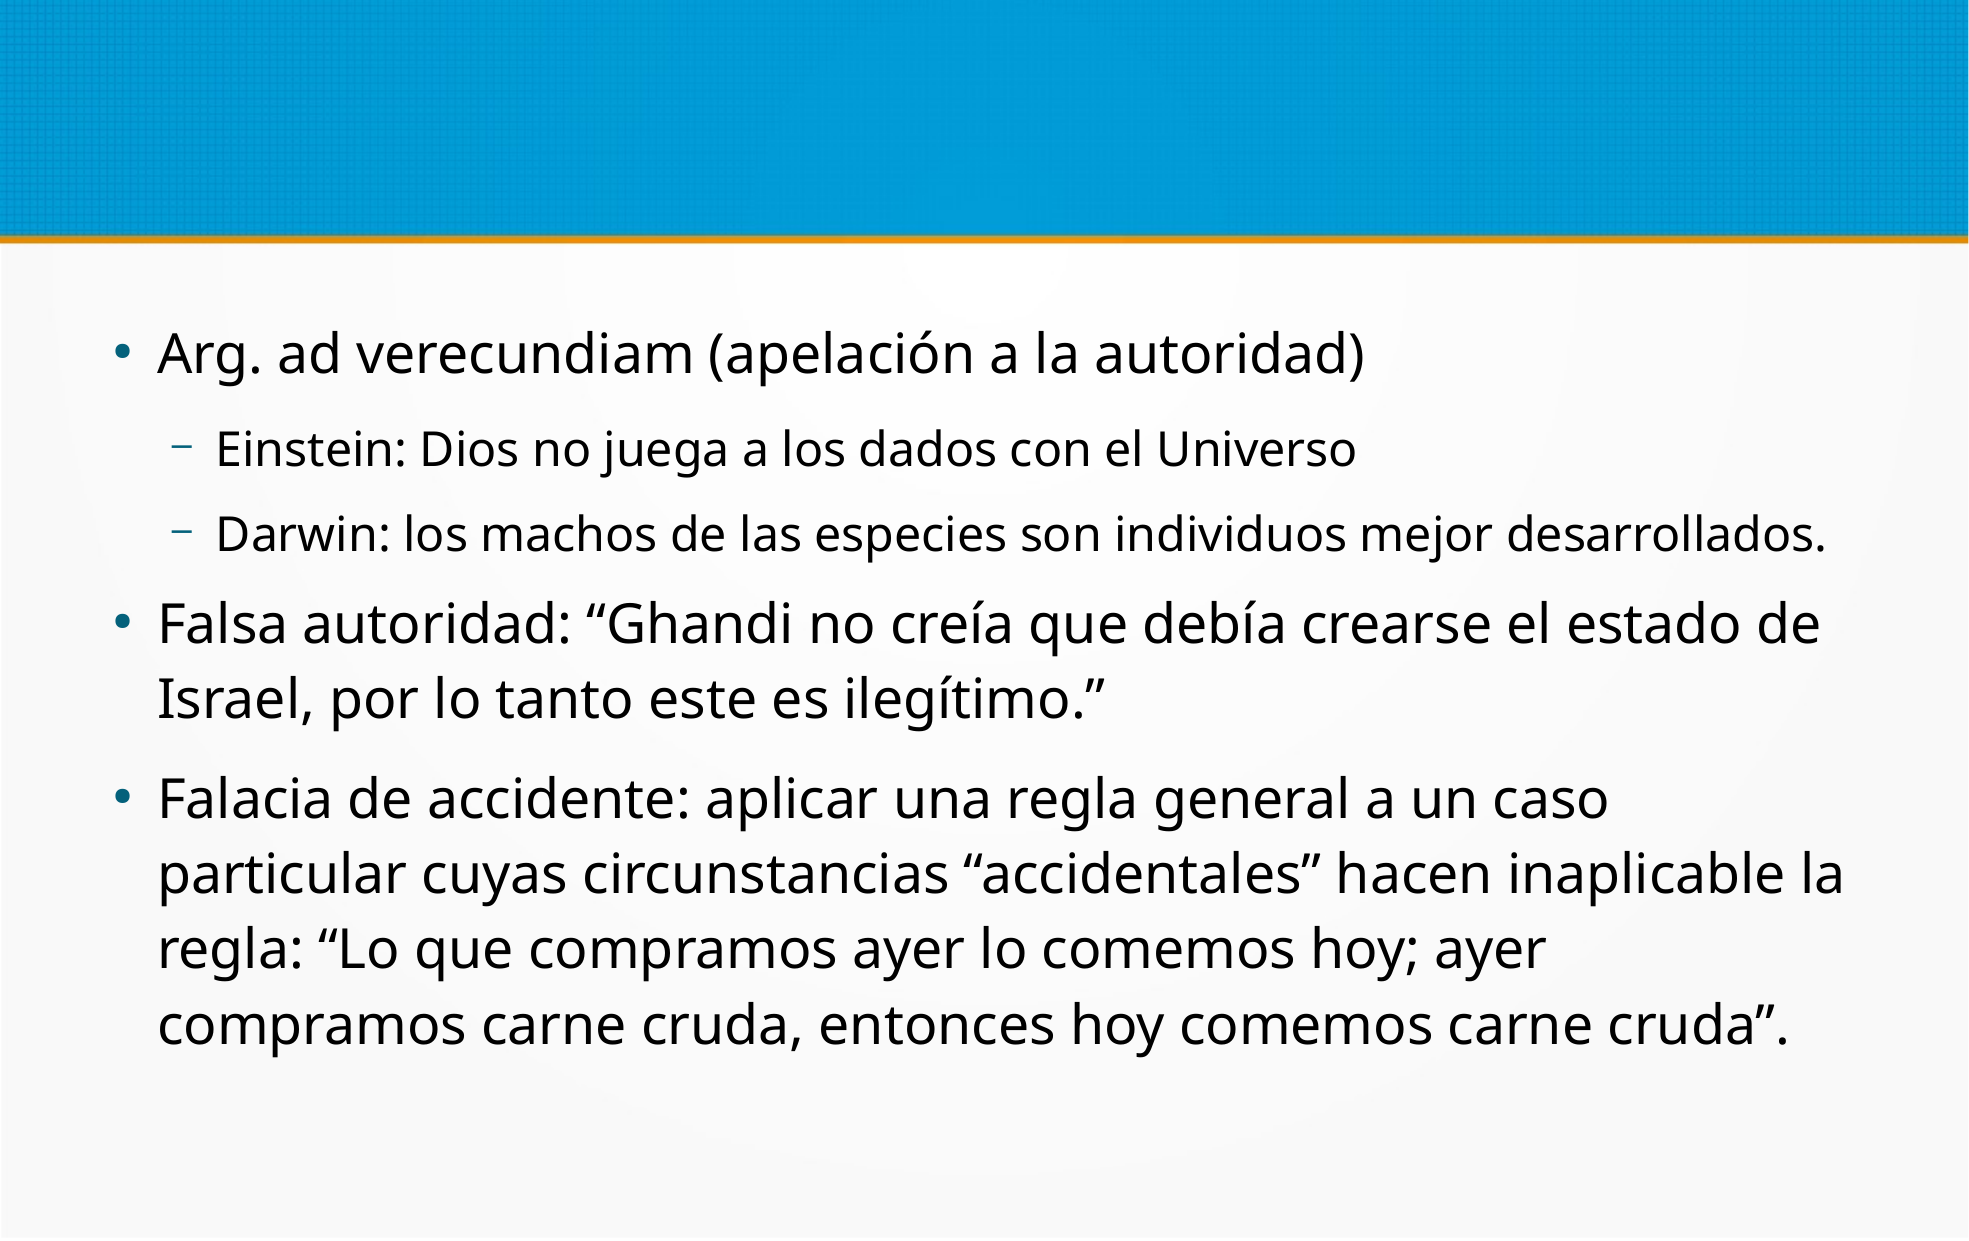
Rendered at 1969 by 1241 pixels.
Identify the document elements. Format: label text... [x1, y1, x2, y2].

picture [0, 233, 1969, 1241]
list Arg. ad verecundiam (apelación a la autoridad) Einstein: Dios no juega a los dados con el Universo Darwin: los machos de las especies son individuos mejor desarrollados. Falsa autoridad: “Ghandi no creía que debía crearse el estado de Israel, por lo tanto este es ilegítimo.” Falacia de accidente: aplicar una regla general a un caso particular cuyas circunstancias “accidentales” hacen inaplicable la regla: “Lo que compramos ayer lo comemos hoy; ayer compramos carne cruda, entonces hoy comemos carne cruda”. [98, 315, 1861, 1081]
